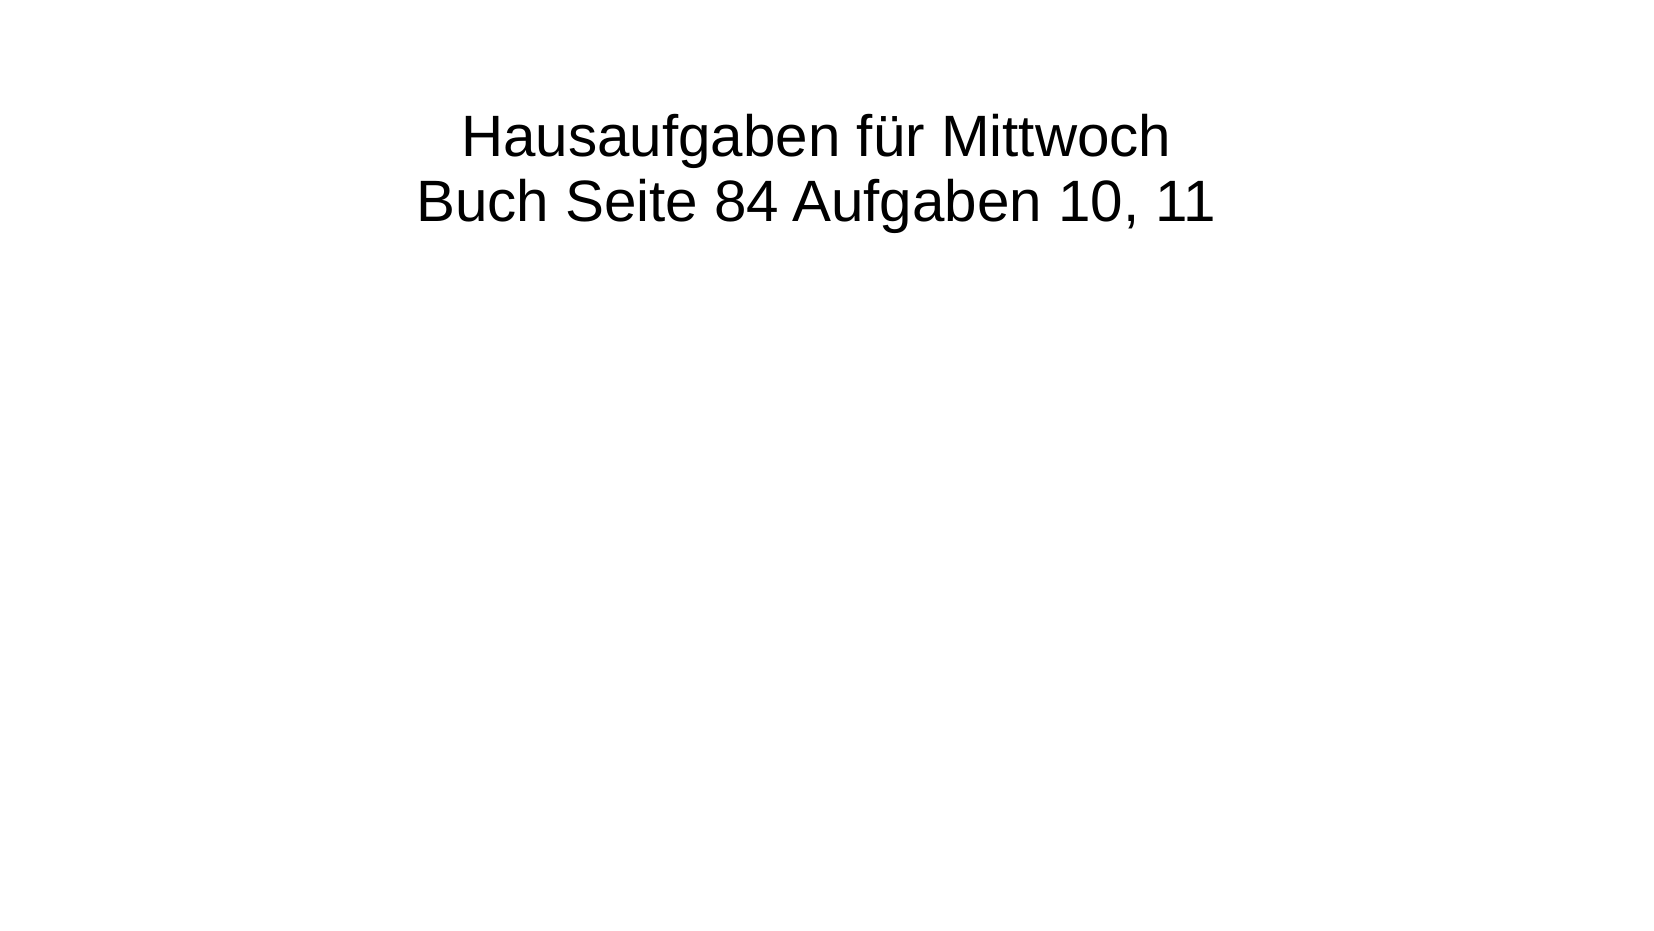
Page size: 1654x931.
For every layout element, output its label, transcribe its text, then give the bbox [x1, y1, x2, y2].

title Hausaufgaben für Mittwoch Buch Seite 84 Aufgaben 10, 11 [72, 103, 1561, 299]
